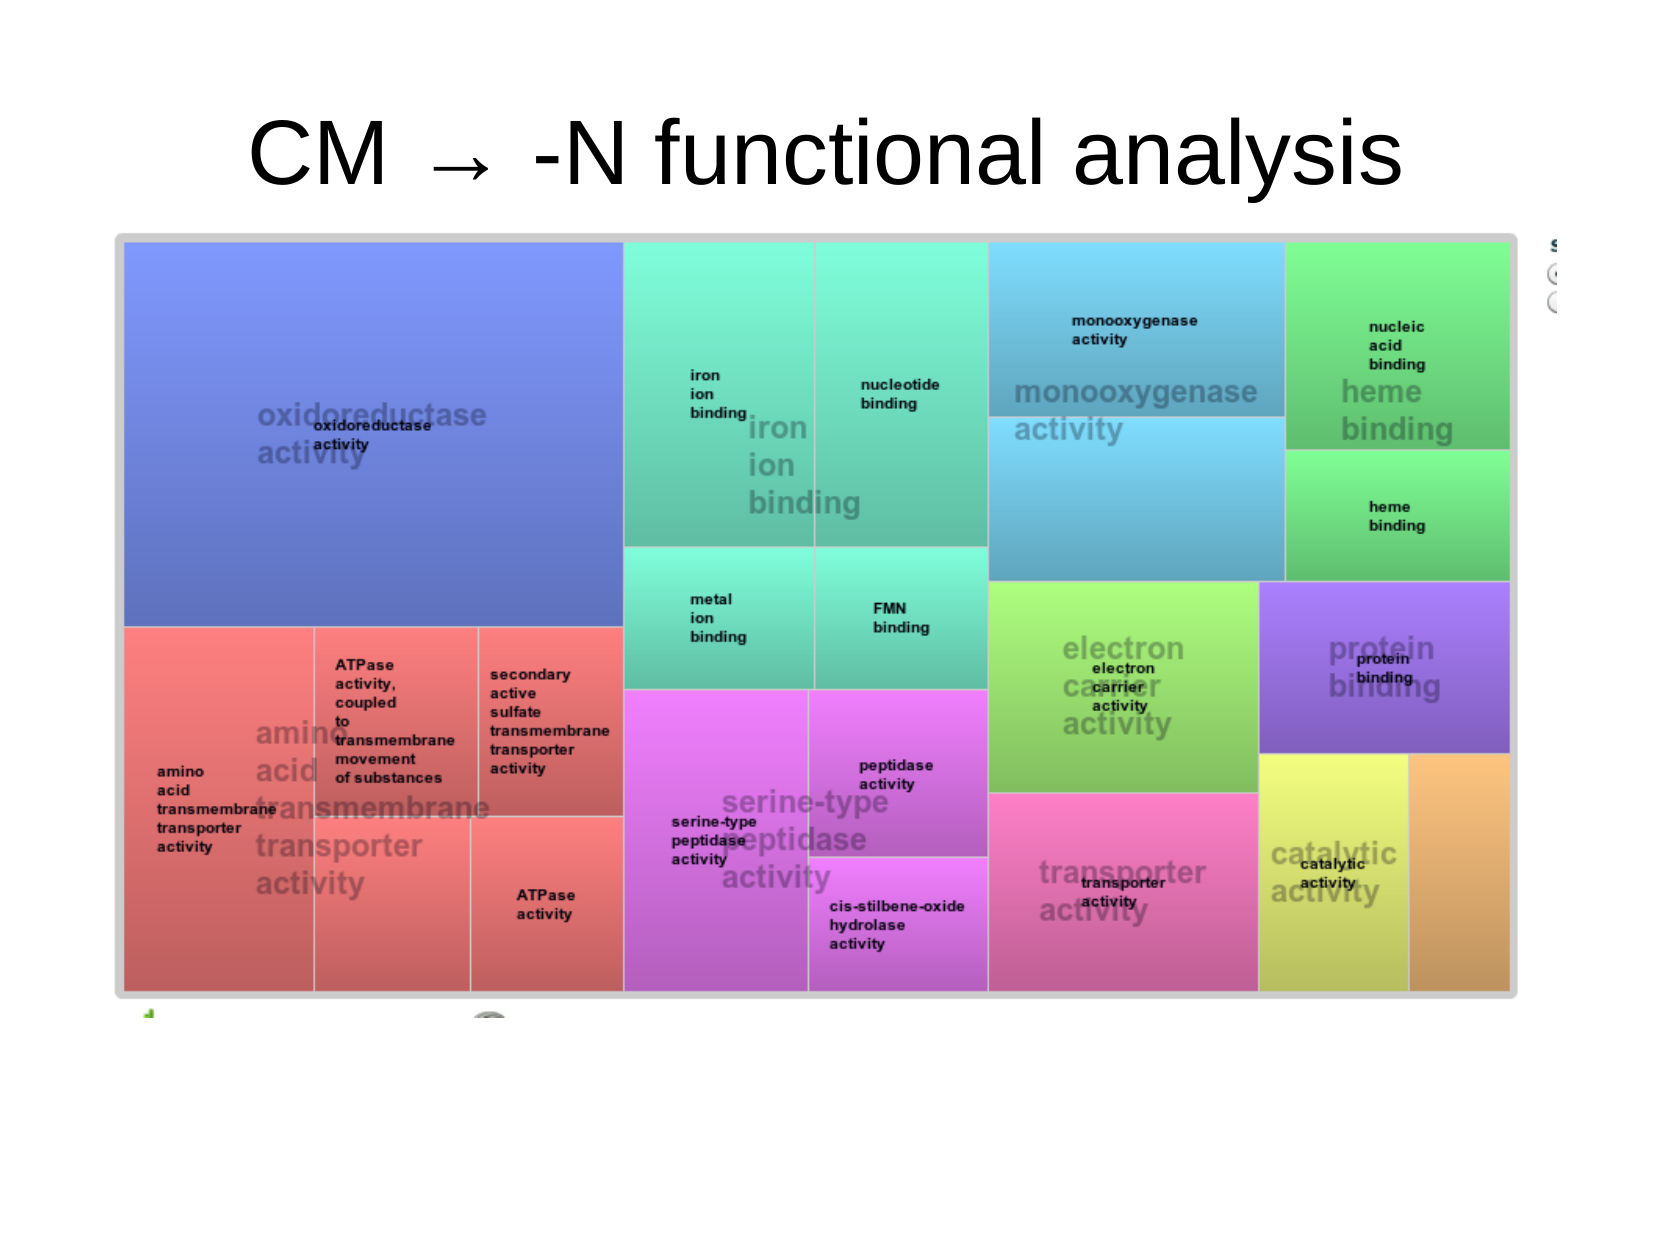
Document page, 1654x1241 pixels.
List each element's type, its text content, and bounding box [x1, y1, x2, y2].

title CM → -N functional analysis [82, 49, 1571, 257]
picture [101, 224, 1557, 1018]
